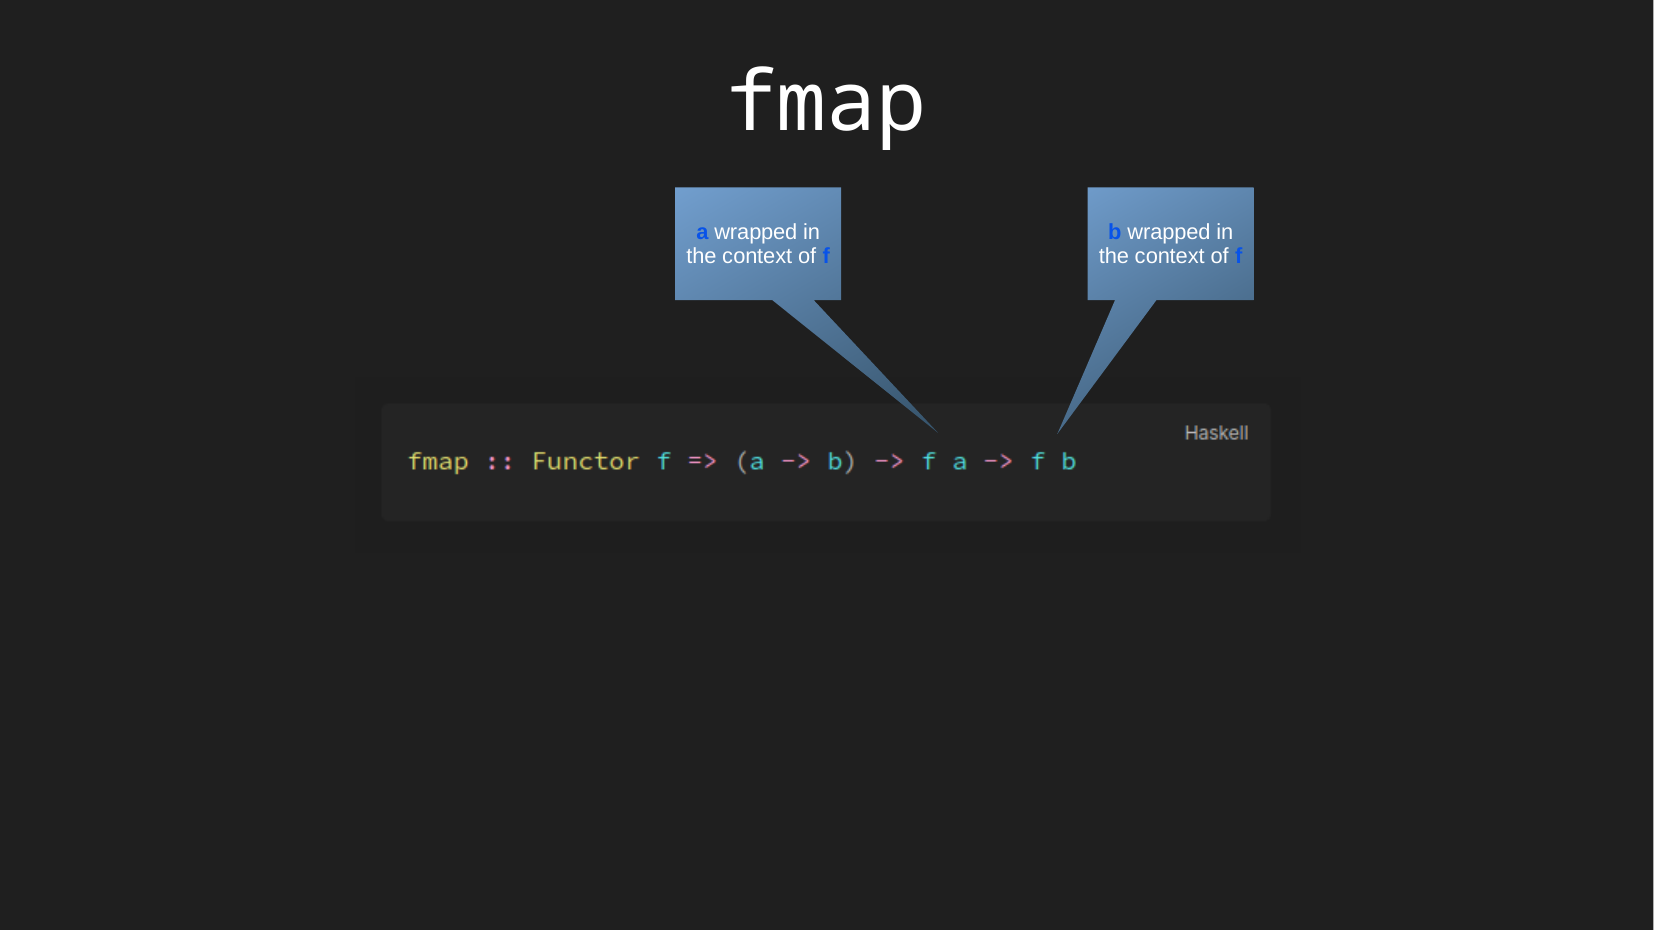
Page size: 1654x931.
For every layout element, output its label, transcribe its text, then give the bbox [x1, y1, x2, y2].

text_box a wrapped in the context of f [675, 187, 939, 434]
title fmap [82, 60, 1571, 137]
picture [355, 377, 1301, 553]
text_box b wrapped in the context of f [1057, 187, 1254, 434]
